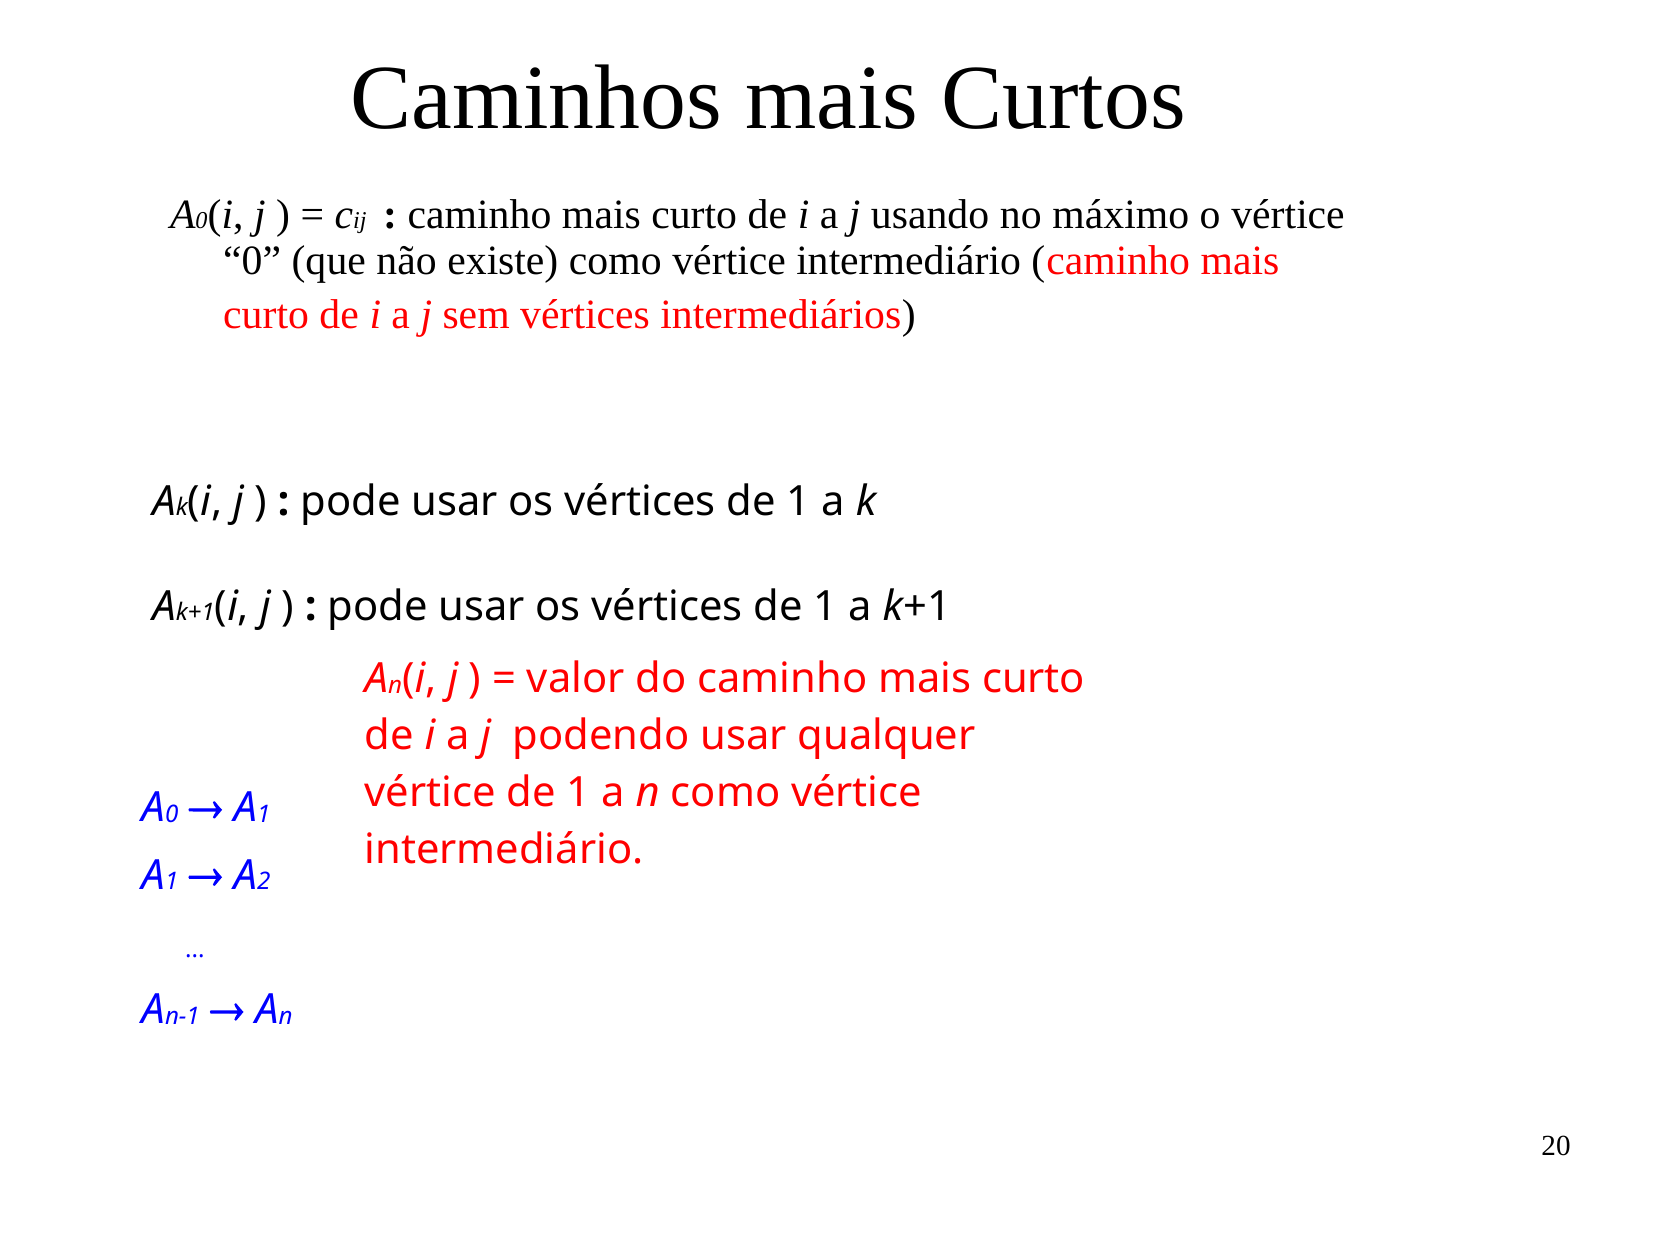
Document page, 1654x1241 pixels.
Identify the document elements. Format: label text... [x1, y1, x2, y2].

title Caminhos mais Curtos [237, 38, 1300, 157]
text_box An(i, j ) = valor do caminho mais curto de i a j podendo usar qualquer vértice de 1 a n como vértice intermediário. [349, 640, 1113, 841]
text_box A0  A1 A1  A2 ... An-1  An [126, 769, 340, 1032]
text_box Ak+1(i, j ) : pode usar os vértices de 1 a k+1 [137, 567, 1413, 668]
text_box Ak(i, j ) : pode usar os vértices de 1 a k [137, 462, 1413, 563]
list A0(i, j ) = cij : caminho mais curto de i a j usando no máximo o vértice “0” (que não existe) como vértice intermediário (caminho mais curto de i a j sem vértices intermediários)‏ [137, 183, 1375, 384]
